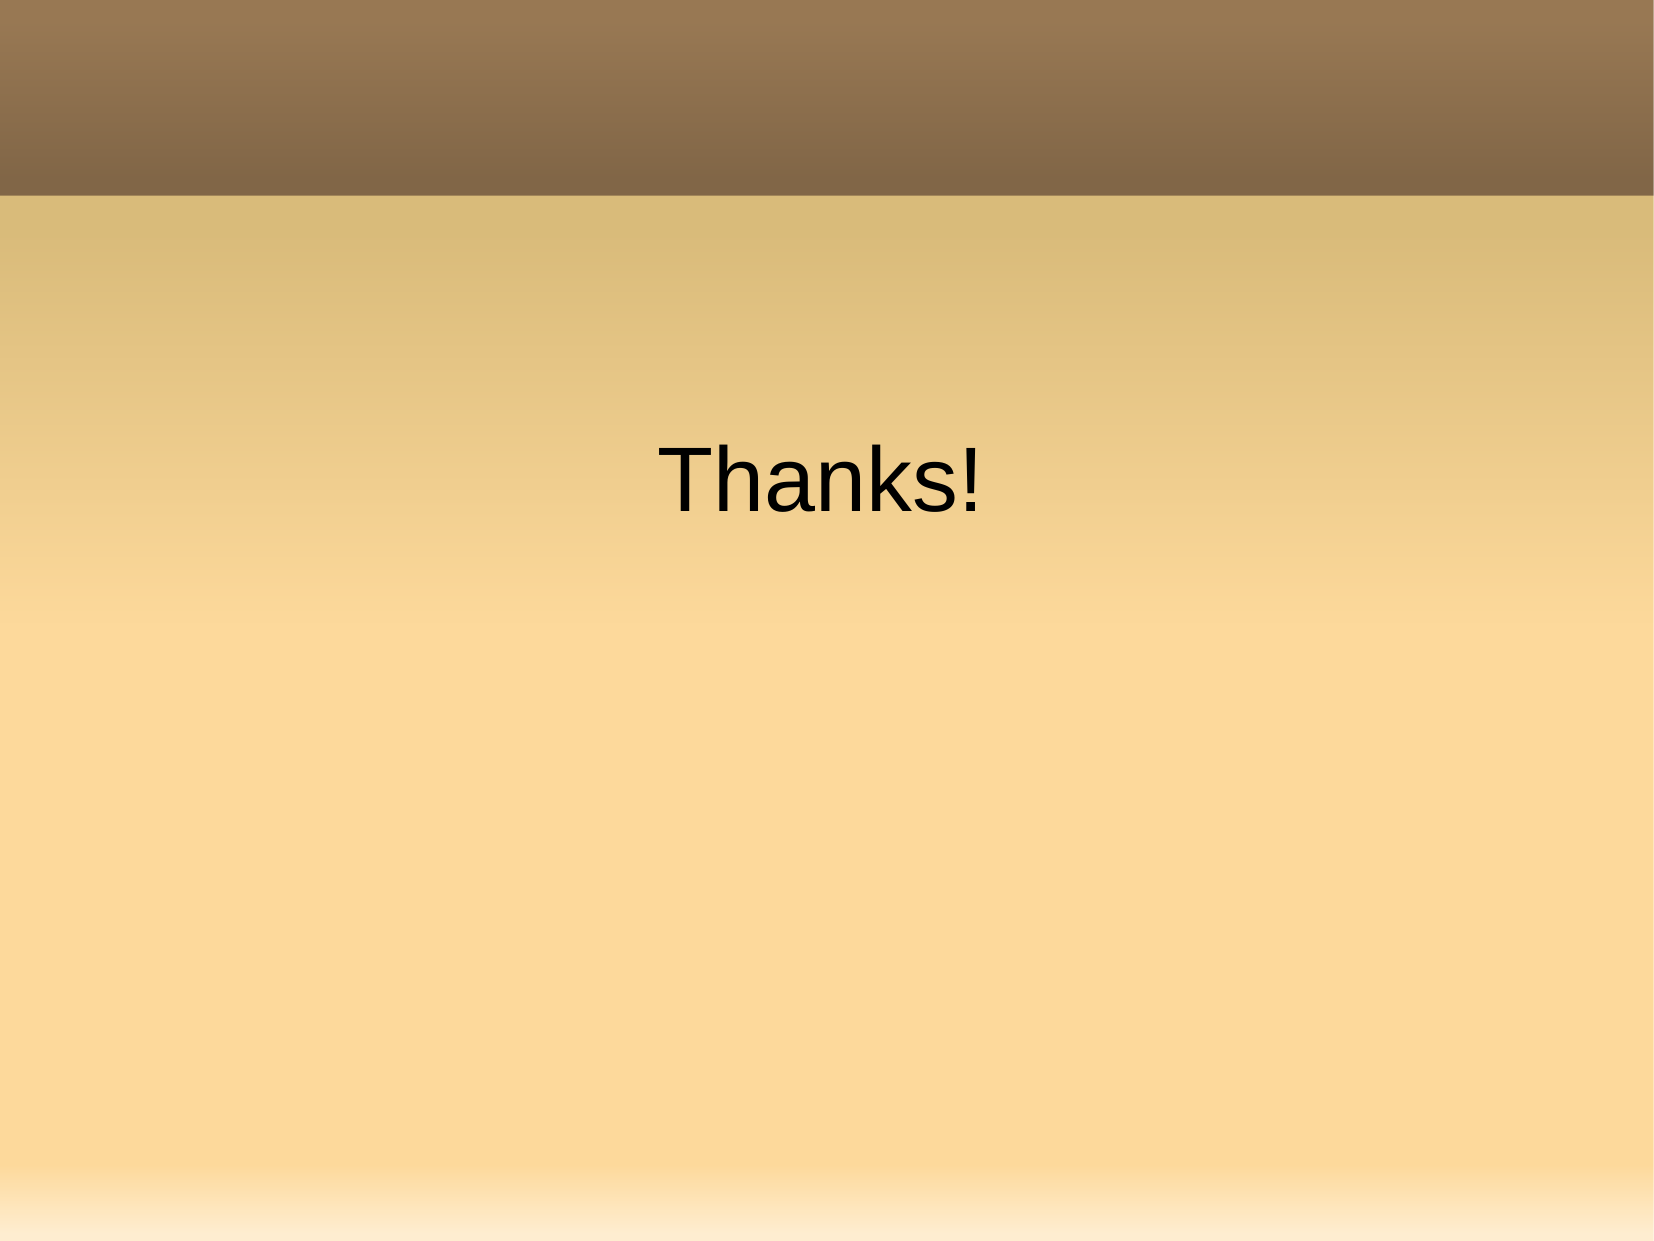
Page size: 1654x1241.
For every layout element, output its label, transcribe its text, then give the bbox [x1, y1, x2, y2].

picture [0, 0, 1654, 1241]
subtitle Thanks! [76, 0, 1565, 1109]
